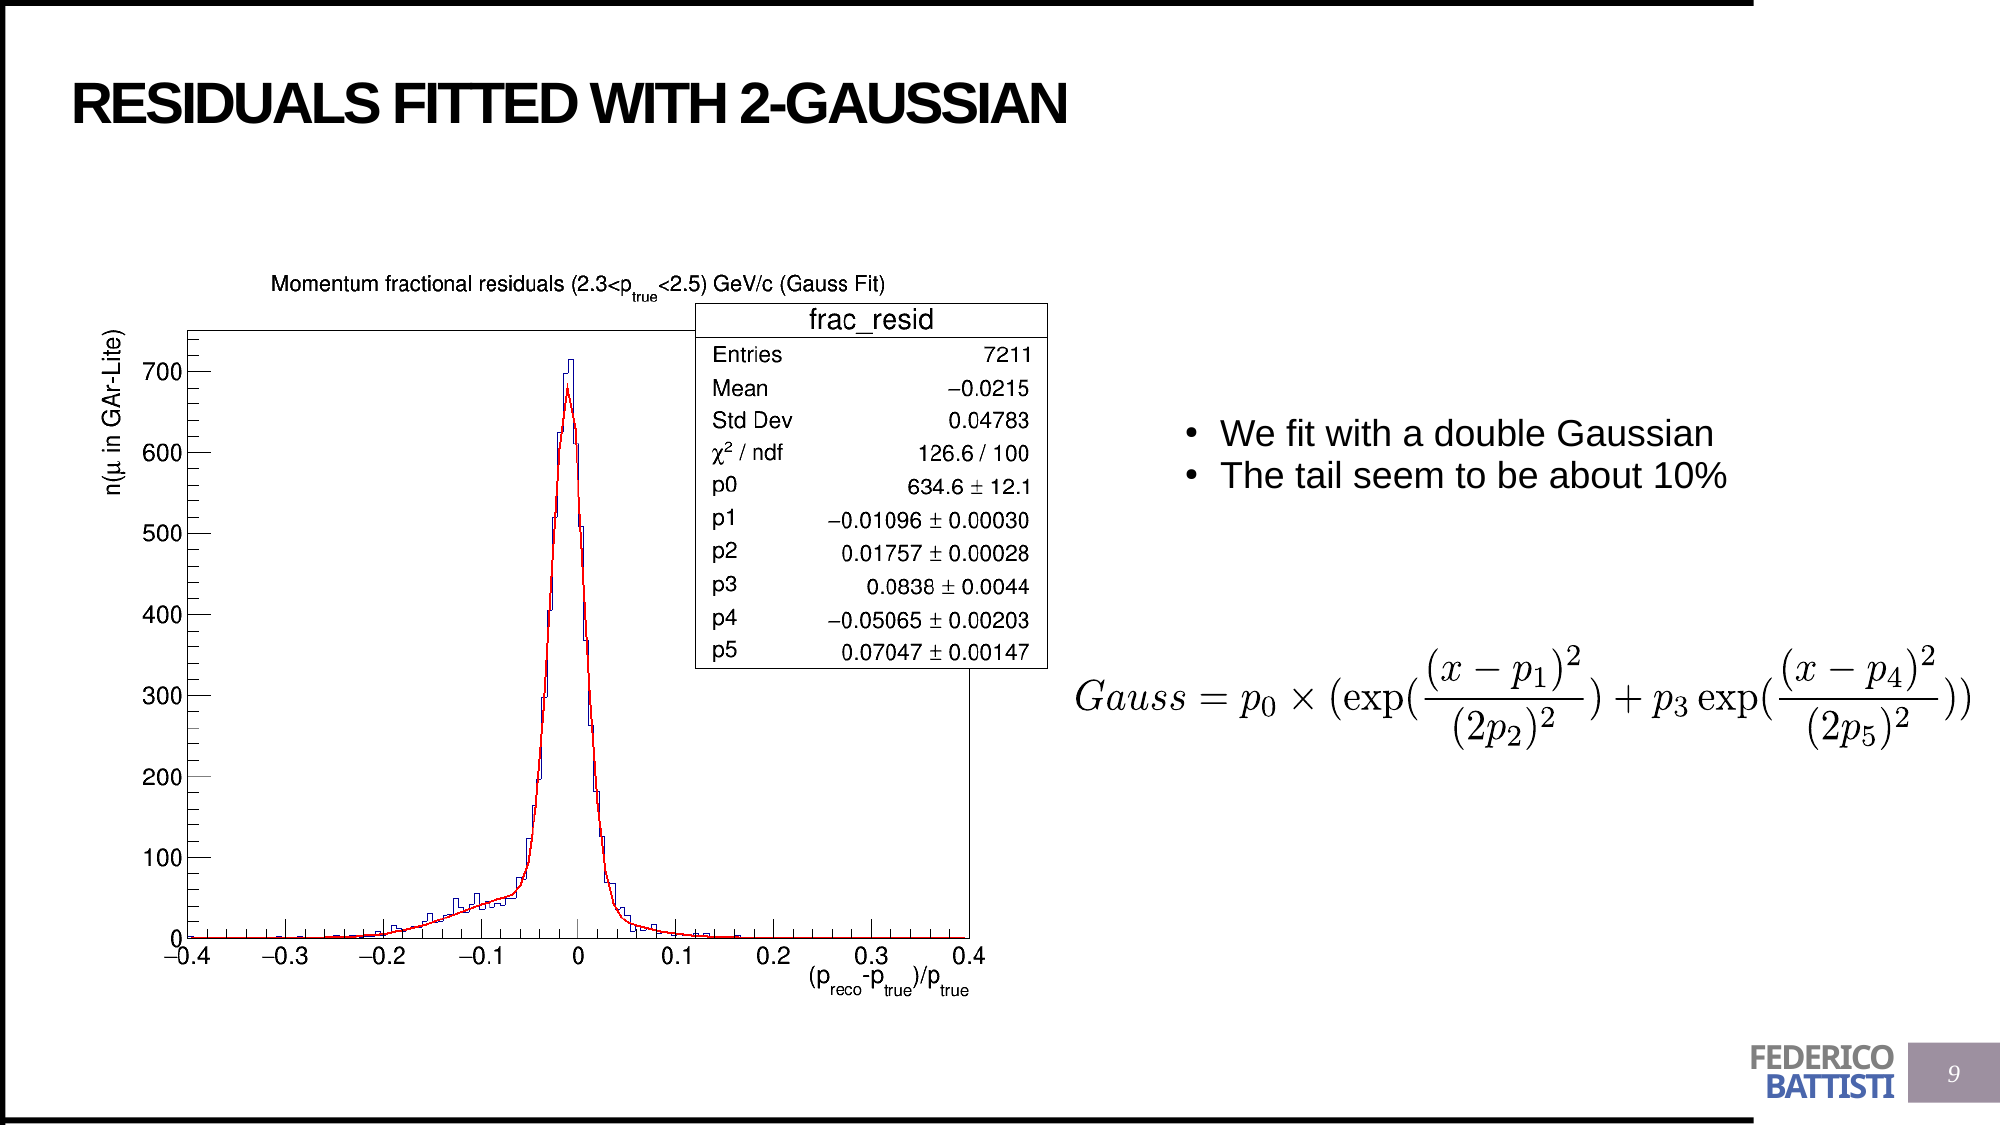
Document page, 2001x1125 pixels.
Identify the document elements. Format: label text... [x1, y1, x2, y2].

text_box We fit with a double Gaussian The tail seem to be about 10% [1170, 404, 1786, 504]
slide_number <number> [1931, 1050, 1977, 1096]
picture [1074, 645, 1970, 751]
title RESIDUALS FITTED WITH 2-Gaussian [70, 67, 1580, 142]
picture [90, 254, 1066, 1014]
